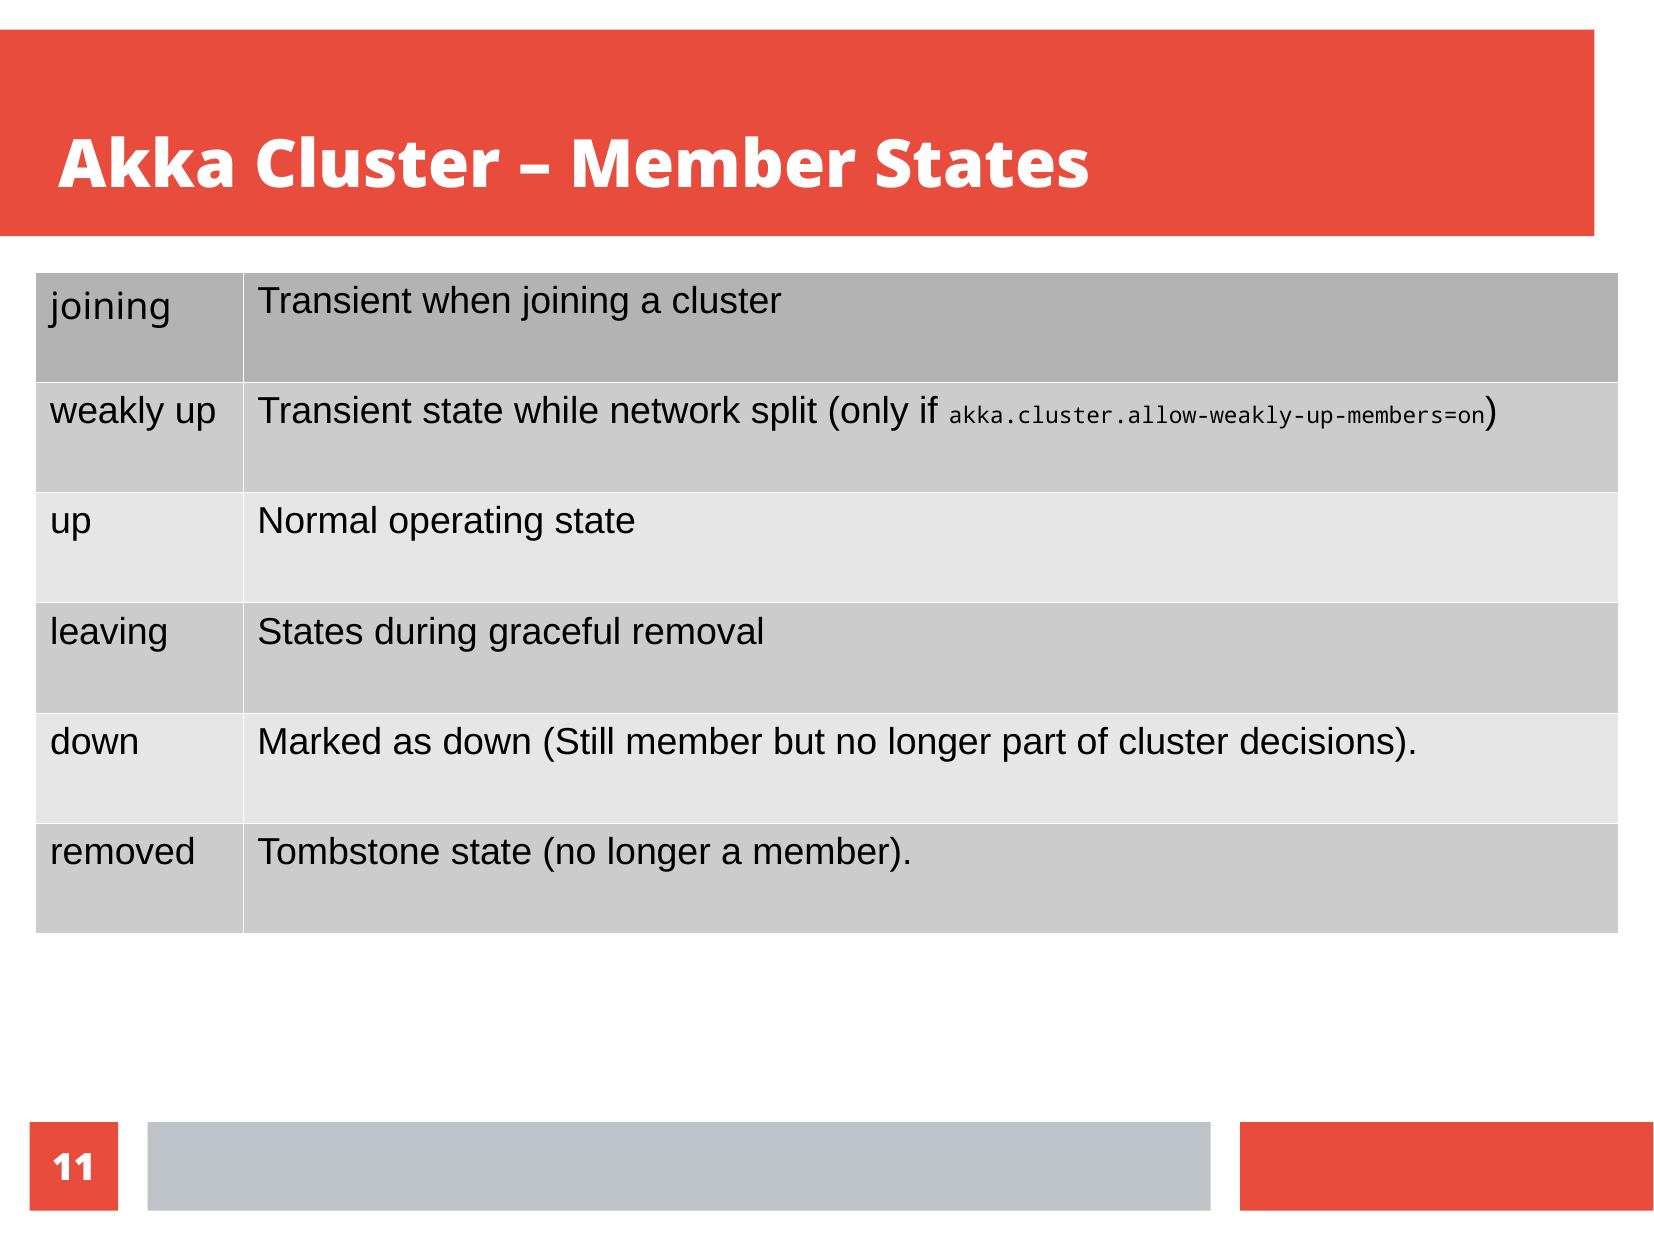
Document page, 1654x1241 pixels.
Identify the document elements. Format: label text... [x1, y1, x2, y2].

table_cell Marked as down (Still member but no longer part of cluster decisions). [244, 714, 1618, 823]
table_cell weakly up [36, 383, 243, 492]
table_cell States during graceful removal [244, 603, 1618, 713]
table_cell Normal operating state [244, 493, 1618, 602]
table_cell removed [36, 824, 243, 933]
table_cell up [36, 493, 243, 602]
table_header Transient when joining a cluster [244, 273, 1618, 382]
table_header joining [36, 273, 243, 382]
table_cell Transient state while network split (only if akka.cluster.allow-weakly-up-members=on) [244, 383, 1618, 492]
title Akka Cluster – Member States [59, 59, 1595, 207]
table_cell Tombstone state (no longer a member). [244, 824, 1618, 933]
table_cell down [36, 714, 243, 823]
table_cell leaving [36, 603, 243, 713]
